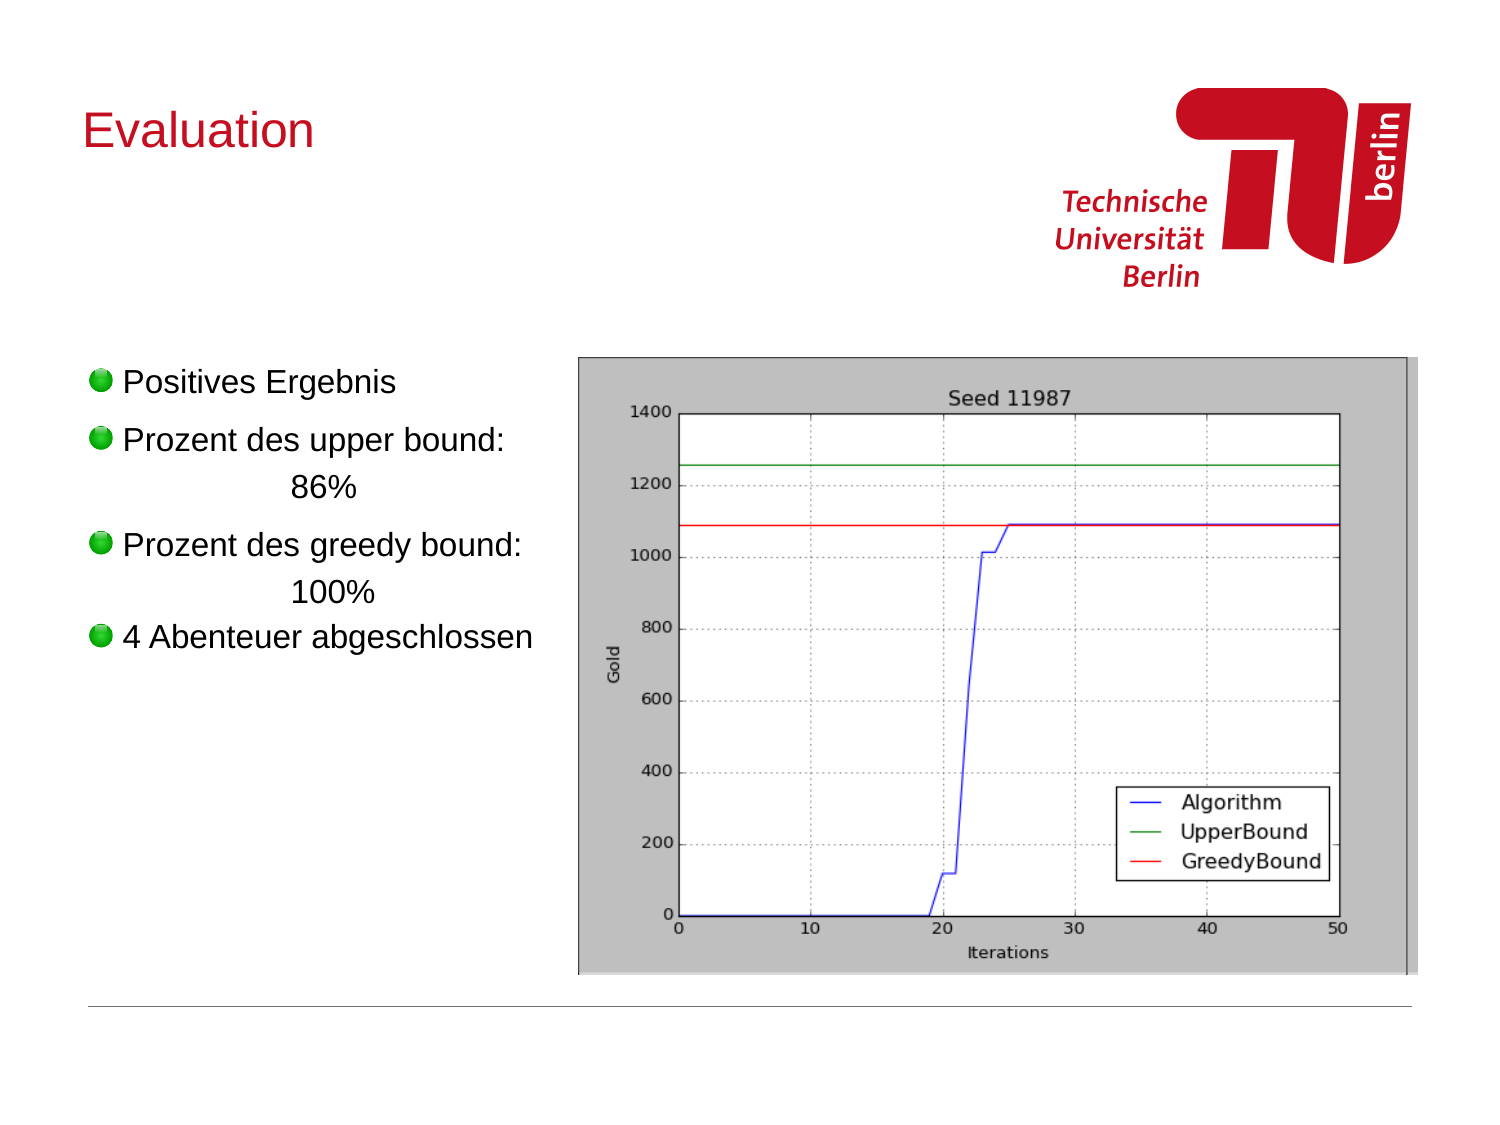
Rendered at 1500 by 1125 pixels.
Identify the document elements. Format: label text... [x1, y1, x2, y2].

title Evaluation [82, 94, 1028, 158]
picture [578, 357, 1418, 976]
picture [1056, 88, 1411, 287]
list Positives Ergebnis Prozent des upper bound: 86% Prozent des greedy bound: 100% 4 Abenteuer abgeschlossen [88, 354, 567, 975]
